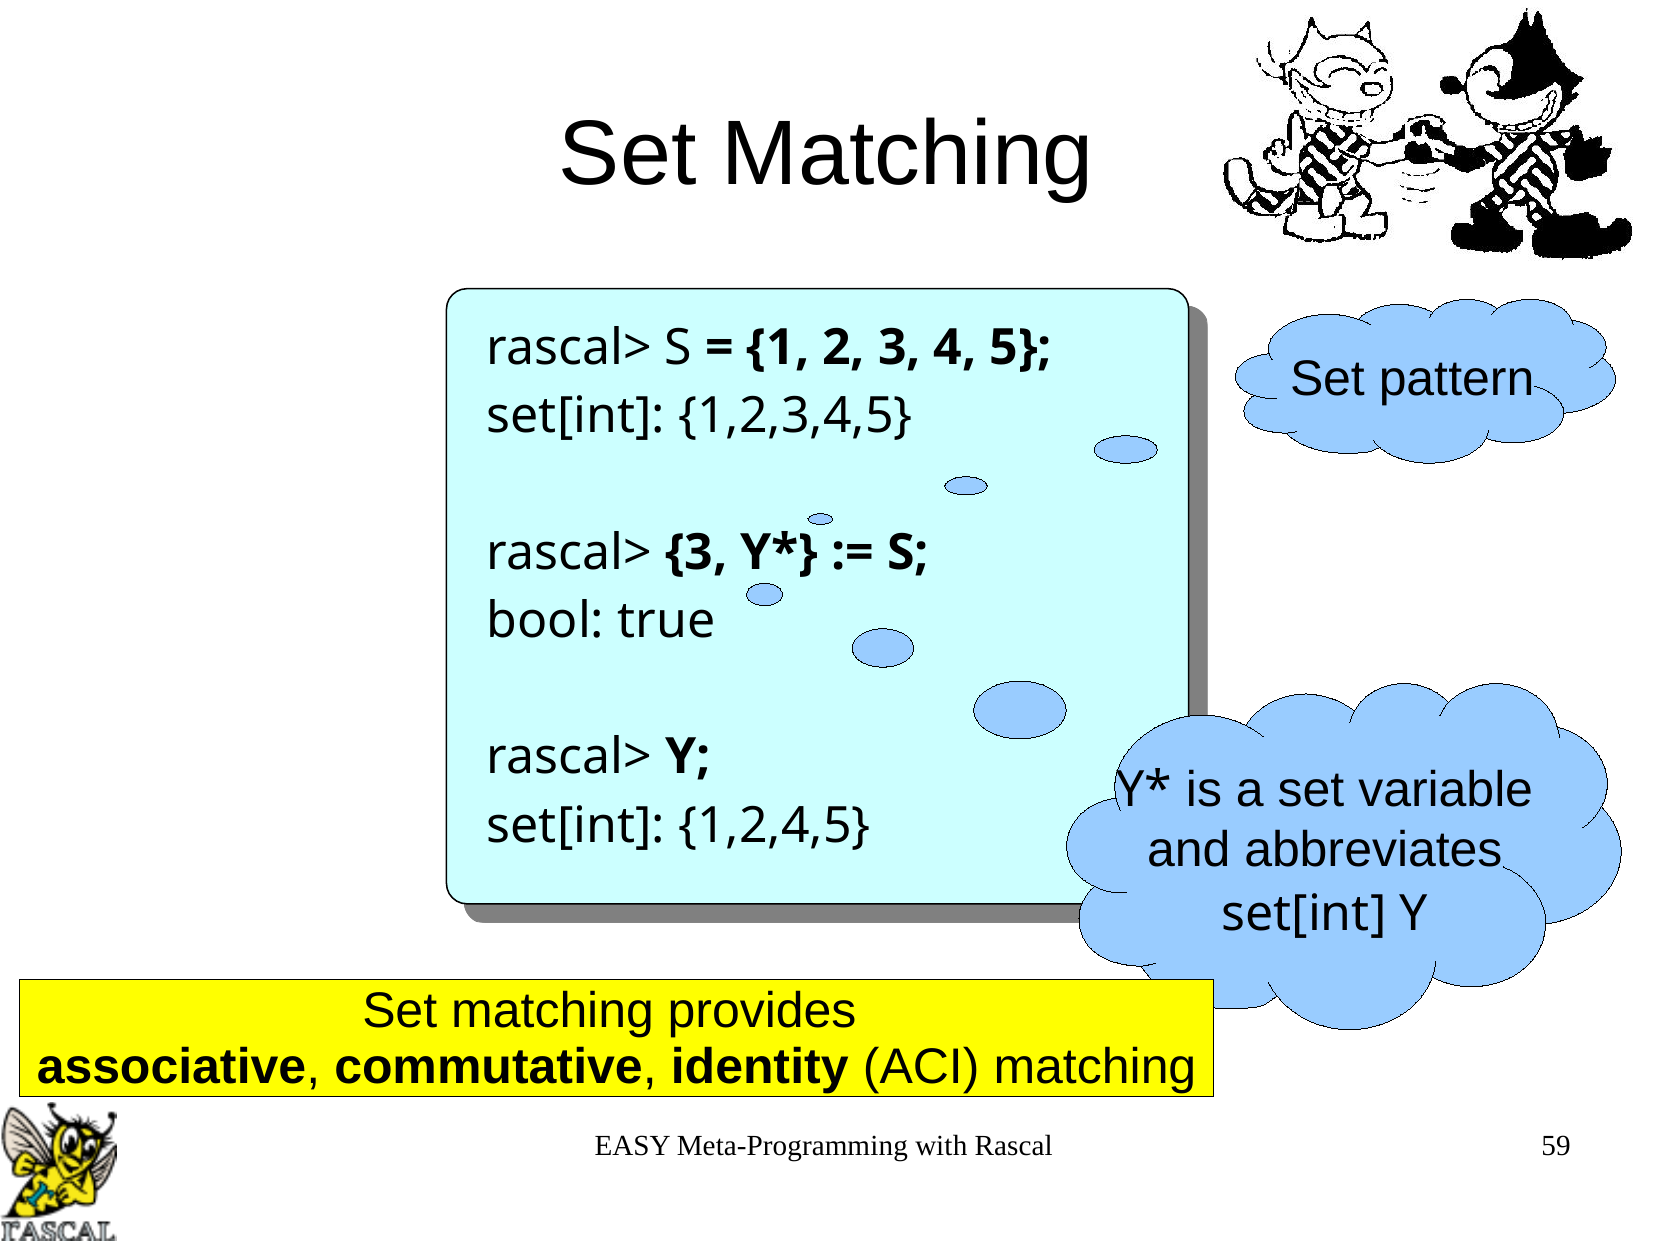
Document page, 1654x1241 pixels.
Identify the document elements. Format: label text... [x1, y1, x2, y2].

text_box rascal> S = {1, 2, 3, 4, 5}; set[int]: {1,2,3,4,5} rascal> {3, Y*} := S; bool: true rascal> Y; set[int]: {1,2,4,5} [472, 1097, 1168, 1211]
text_box Set pattern [807, 513, 833, 525]
picture [0, 1102, 117, 1241]
text_box Y* is a set variable and abbreviates set[int] Y [1066, 683, 1622, 1030]
title Set Matching [82, 56, 1214, 250]
text_box rascal> S = {1, 2, 3, 4, 5}; set[int]: {1,2,3,4,5} rascal> {3, Y*} := S; bool: true rascal> Y; set[int]: {1,2,4,5} [472, 303, 1168, 979]
text_box Set pattern [1235, 299, 1616, 464]
text_box Set pattern [944, 476, 988, 495]
text_box [446, 288, 1189, 904]
text_box Set pattern [1094, 435, 1158, 464]
text_box Set matching provides associative, commutative, identity (ACI) matching [19, 979, 1214, 1097]
text_box Y* is a set variable and abbreviates set[int] Y [973, 681, 1067, 739]
text_box Y* is a set variable and abbreviates set[int] Y [852, 628, 914, 668]
picture [1214, 7, 1642, 271]
